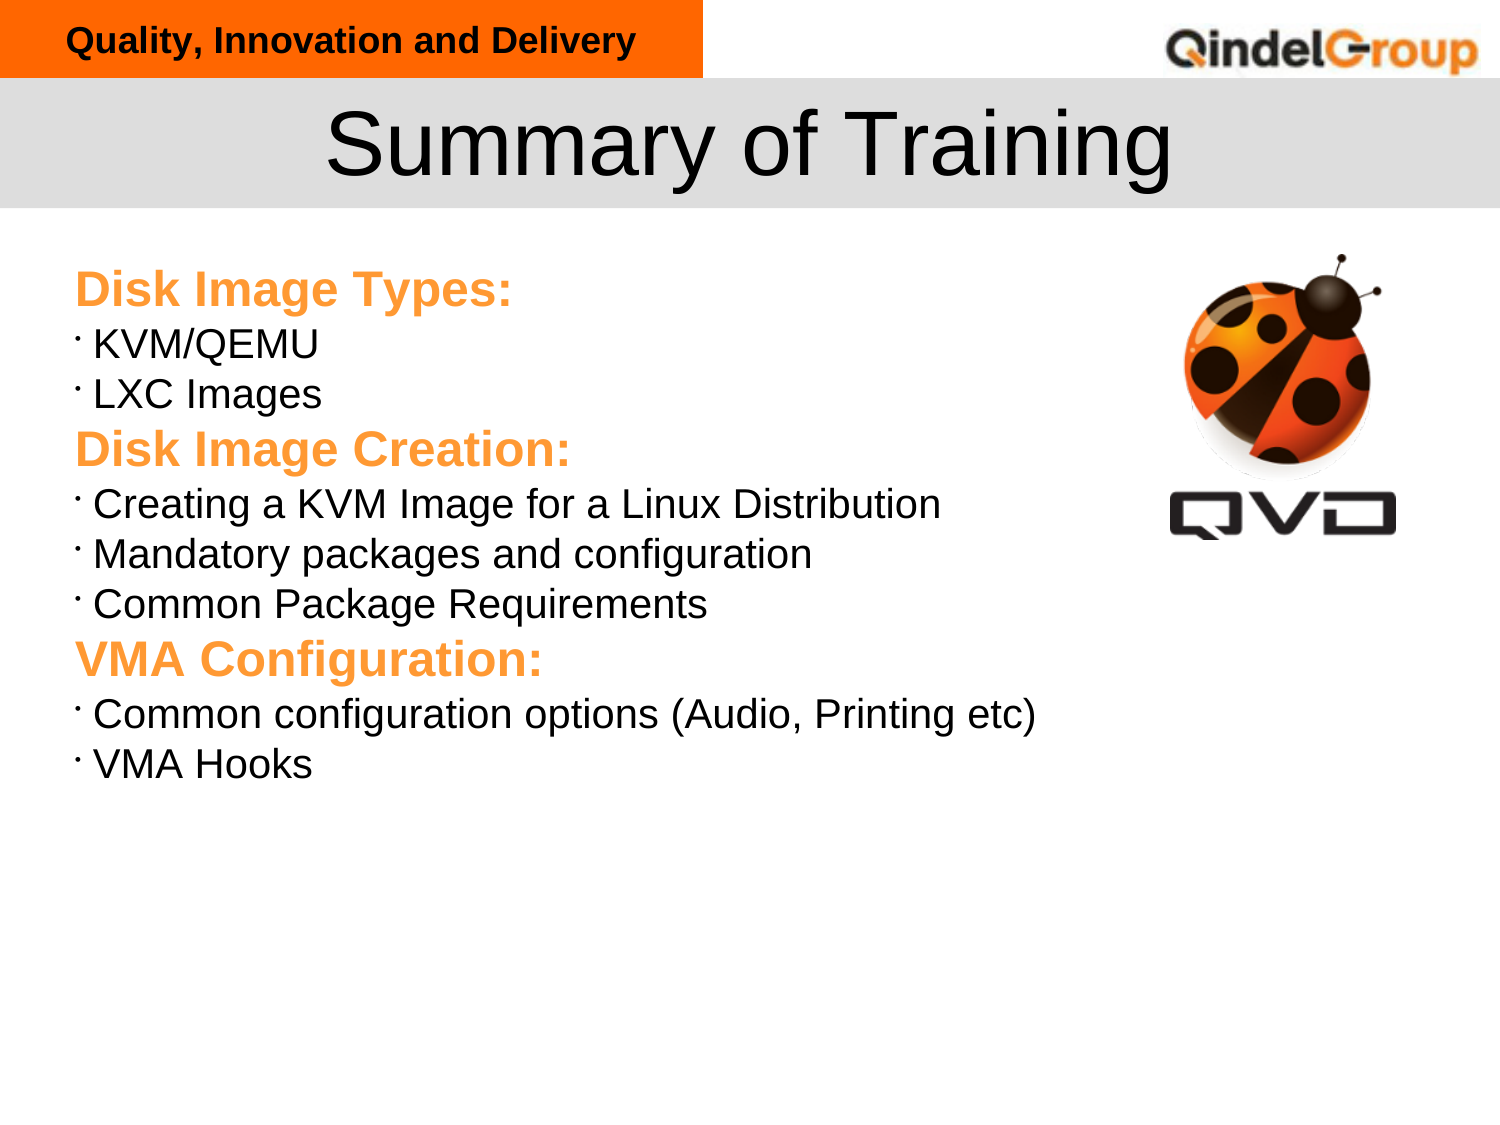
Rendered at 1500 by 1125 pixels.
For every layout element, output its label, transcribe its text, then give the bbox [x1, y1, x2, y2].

text_box Disk Image Types: KVM/QEMU LXC Images Disk Image Creation: Creating a KVM Image for a Linux Distribution Mandatory packages and configuration Common Package Requirements VMA Configuration: Common configuration options (Audio, Printing etc) VMA Hooks [60, 248, 1426, 795]
title Summary of Training [75, 45, 1426, 233]
picture [1163, 23, 1481, 78]
